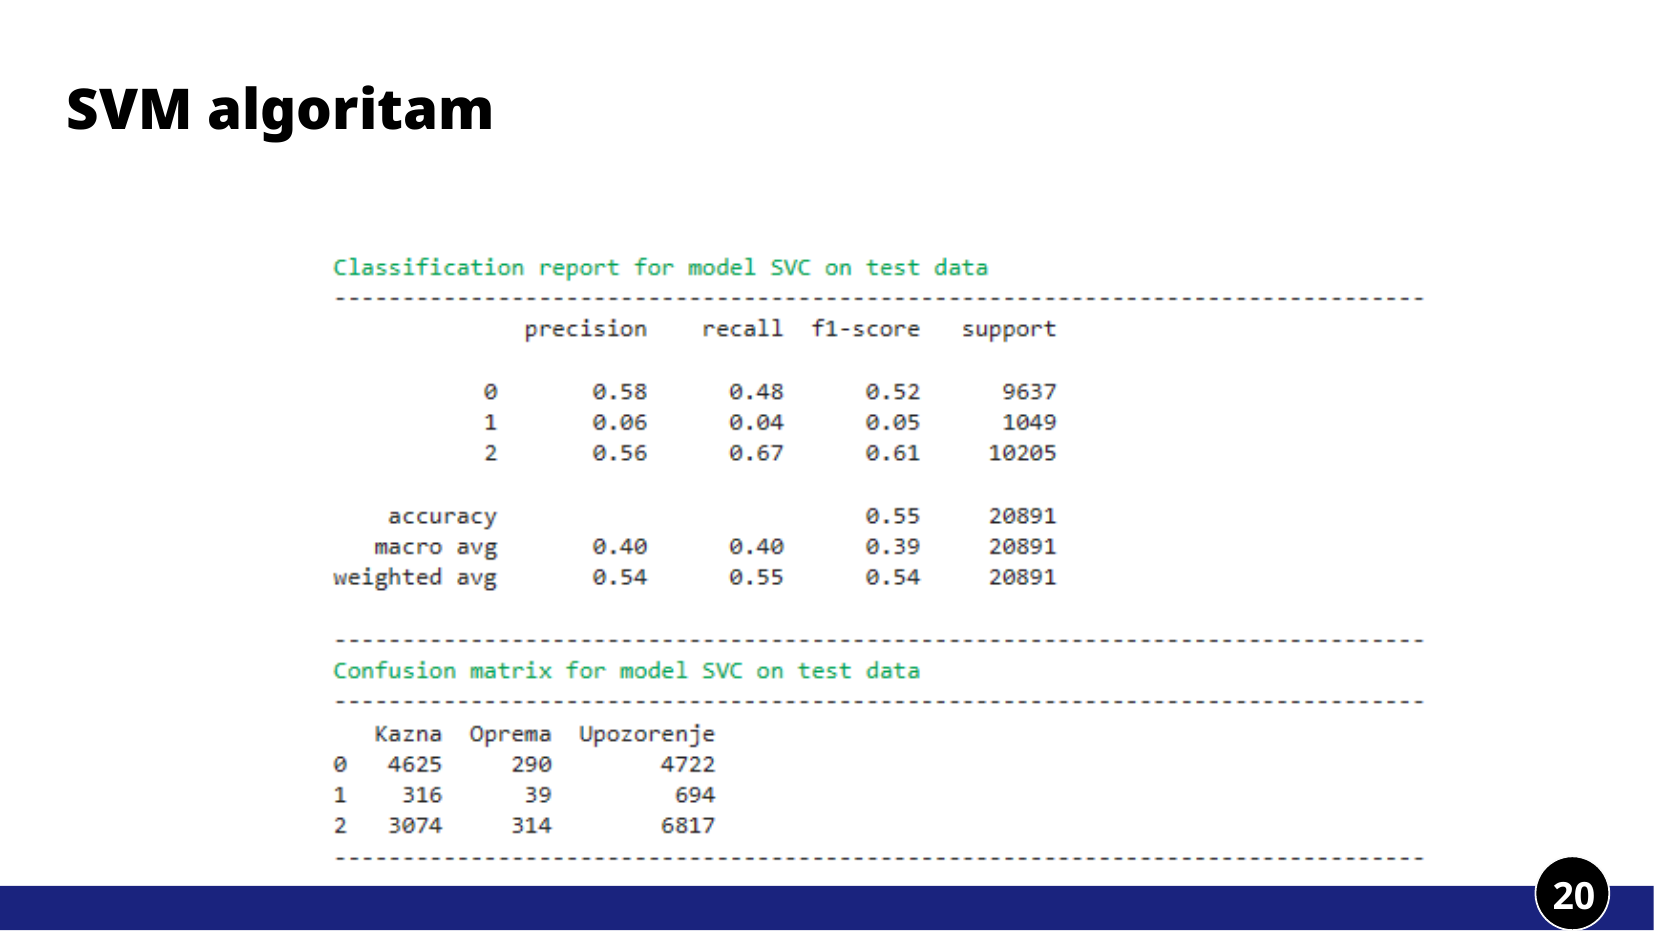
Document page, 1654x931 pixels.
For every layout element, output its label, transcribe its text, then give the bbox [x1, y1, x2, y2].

title SVM algoritam [66, 48, 1603, 168]
picture [225, 243, 1428, 864]
